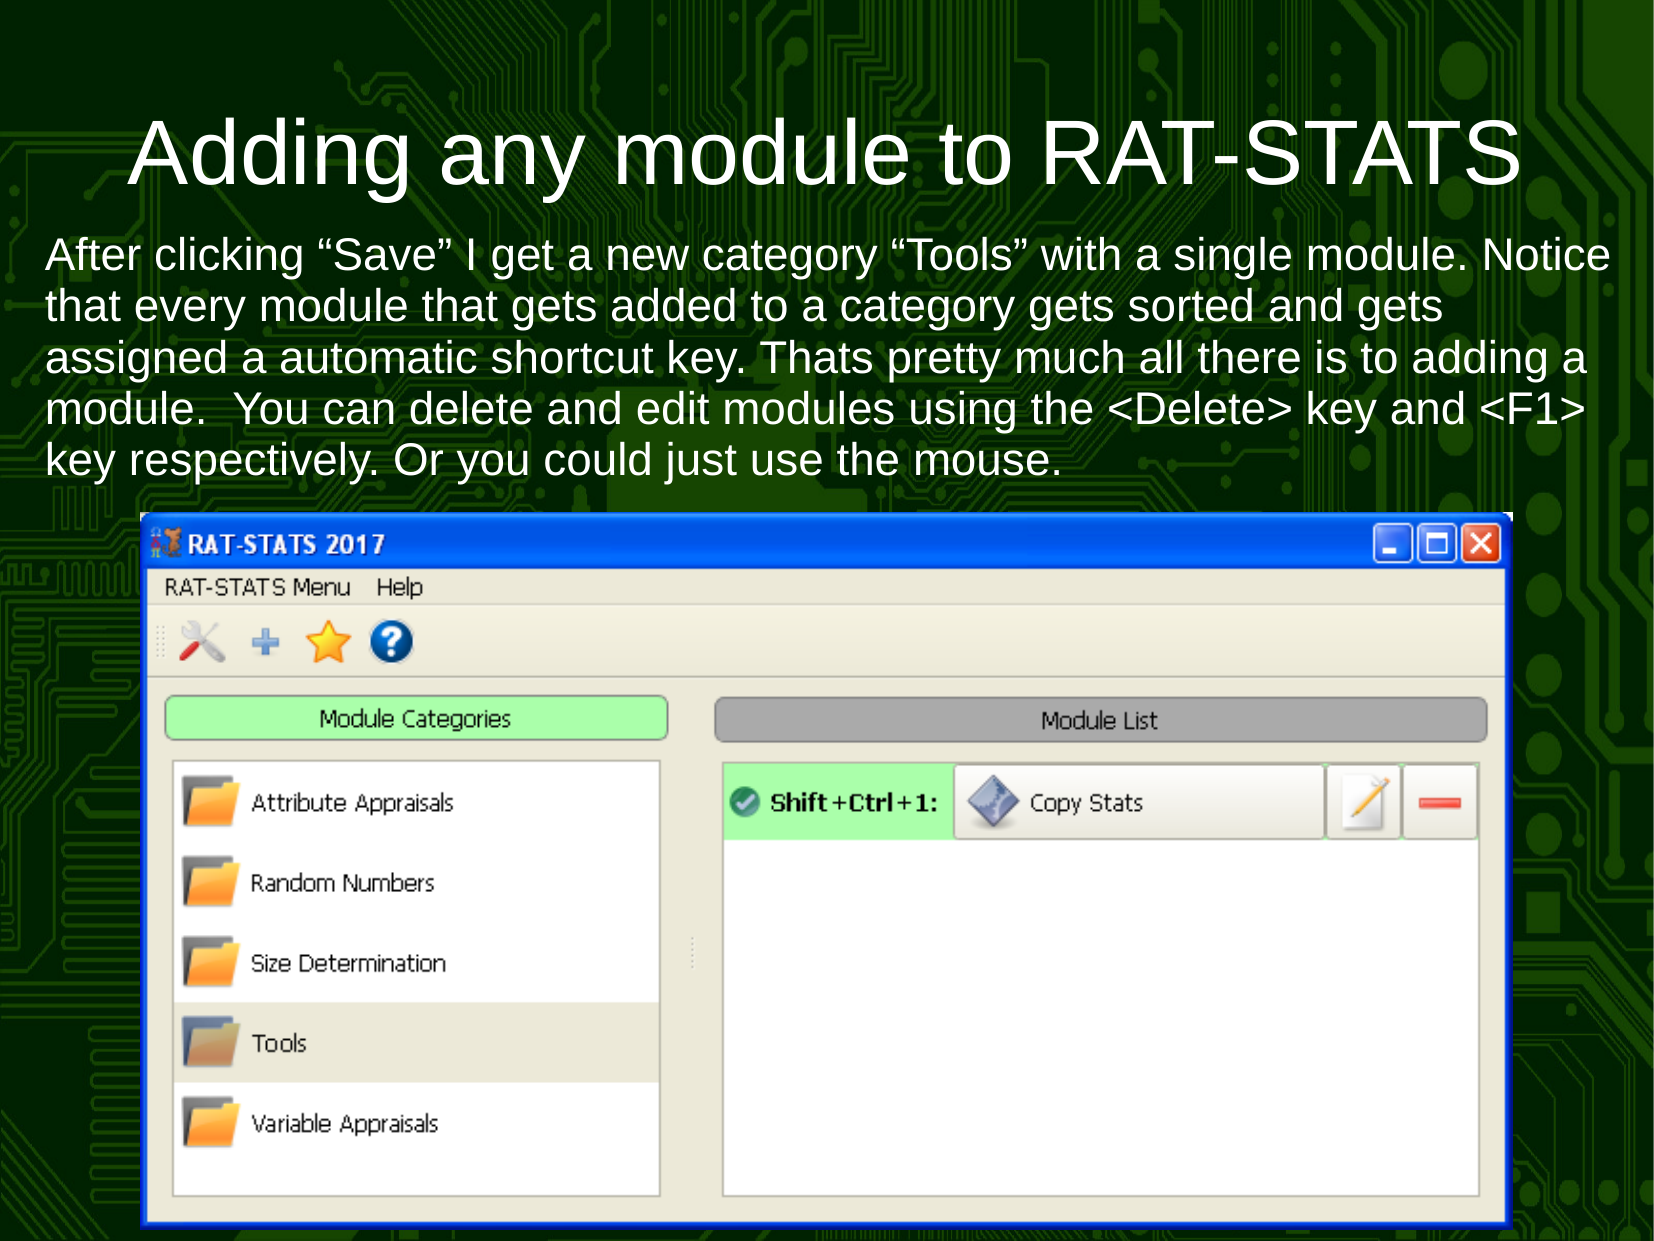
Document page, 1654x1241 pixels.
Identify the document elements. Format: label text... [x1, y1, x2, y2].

picture [0, 0, 1654, 1241]
text_box After clicking “Save” I get a new category “Tools” with a single module. Notice that every module that gets added to a category gets sorted and gets assigned a automatic shortcut key. Thats pretty much all there is to adding a module. You can delete and edit modules using the <Delete> key and <F1> key respectively. Or you could just use the mouse. [30, 221, 1636, 587]
title Adding any module to RAT-STATS [82, 49, 1571, 221]
